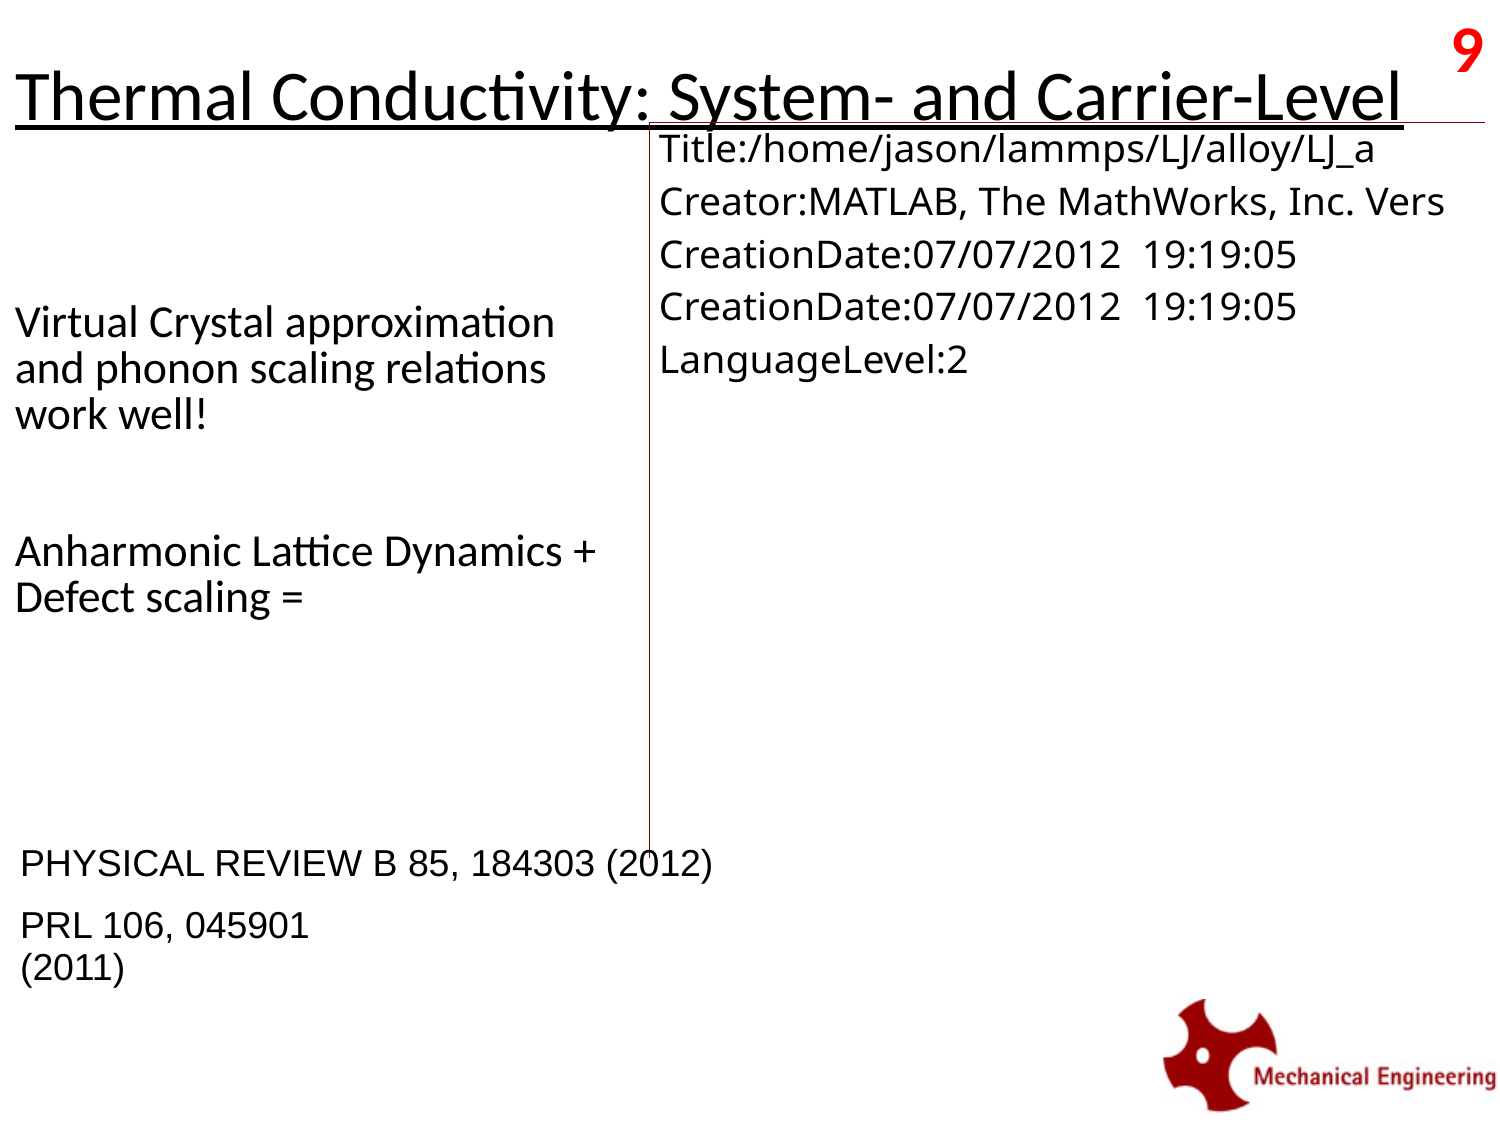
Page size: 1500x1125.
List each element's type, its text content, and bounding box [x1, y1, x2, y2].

title Thermal Conductivity: System- and Carrier-Level [0, 0, 1430, 186]
text_box PRL 106, 045901 (2011) [5, 896, 441, 954]
text_box PHYSICAL REVIEW B 85, 184303 (2012) [5, 834, 751, 894]
picture [646, 120, 1486, 858]
text_box Virtual Crystal approximation and phonon scaling relations work well! Anharmonic Lattice Dynamics + Defect scaling = [0, 296, 616, 791]
text_box 9 [1436, 0, 1500, 93]
picture [1162, 999, 1497, 1113]
